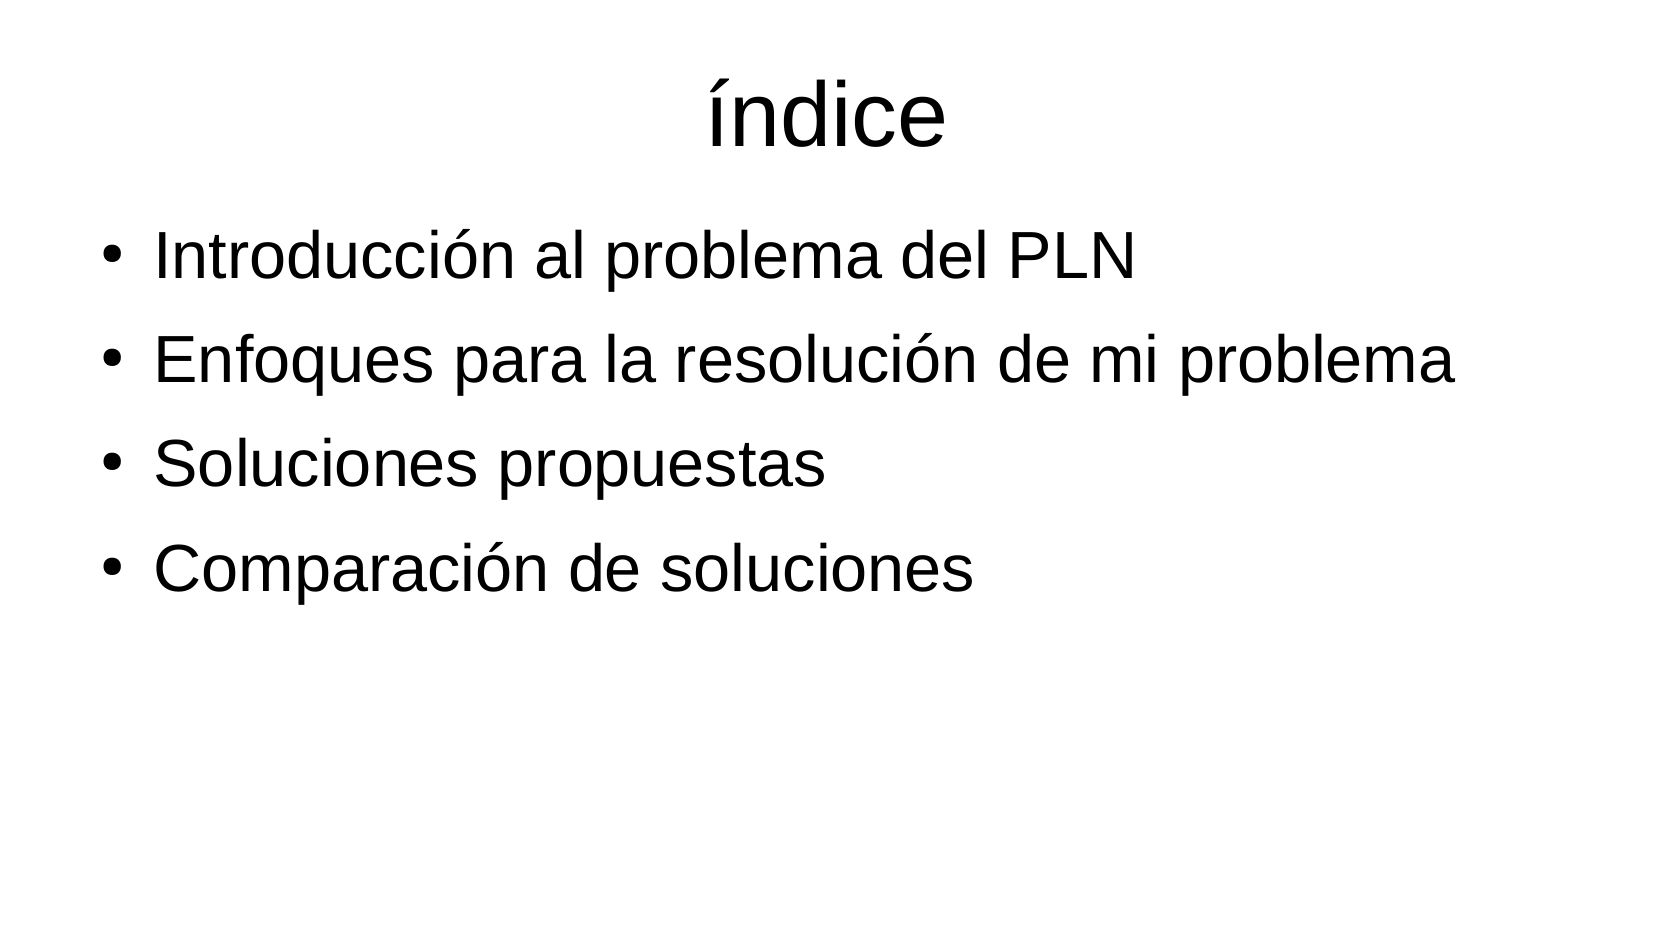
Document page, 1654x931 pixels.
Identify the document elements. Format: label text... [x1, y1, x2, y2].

list Introducción al problema del PLN Enfoques para la resolución de mi problema Soluciones propuestas Comparación de soluciones [82, 217, 1571, 758]
title índice [82, 37, 1571, 193]
